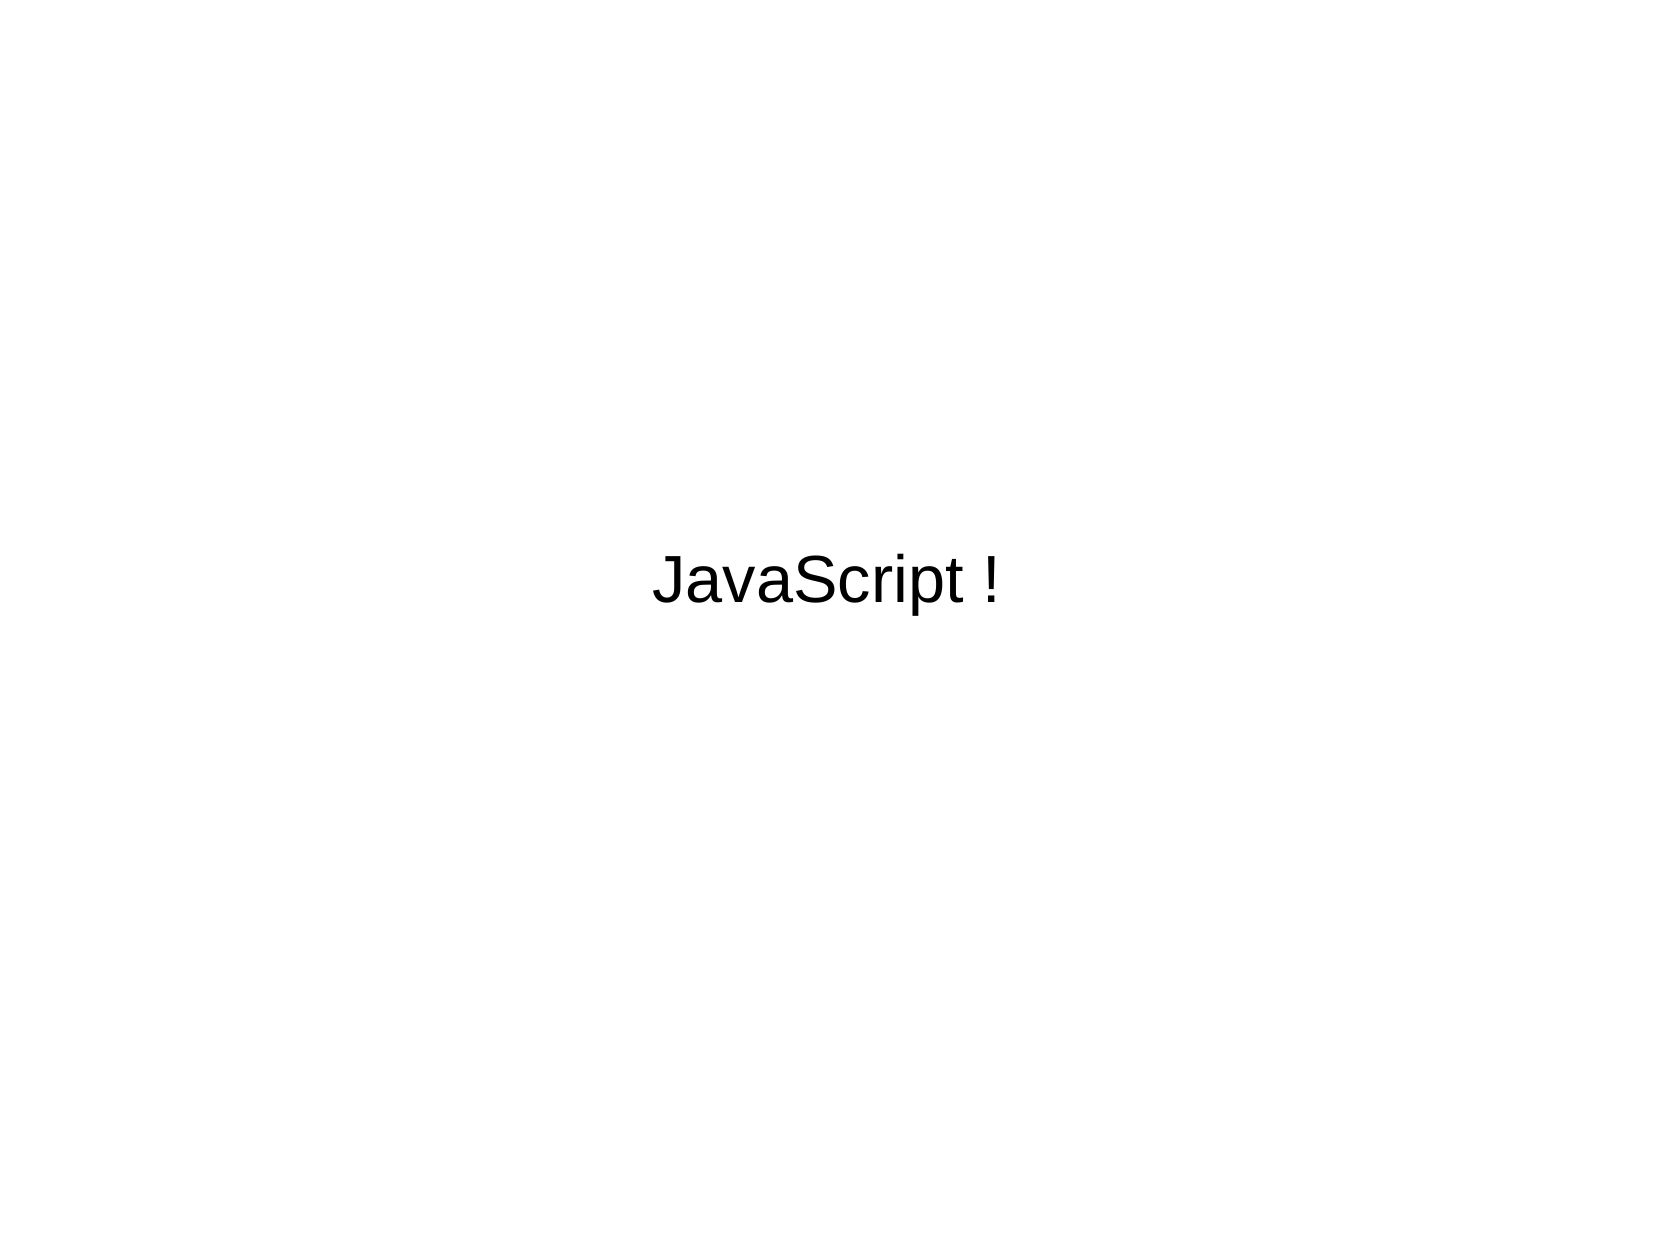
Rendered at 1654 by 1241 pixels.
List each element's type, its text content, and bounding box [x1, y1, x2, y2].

subtitle JavaScript ! [82, 49, 1571, 1109]
